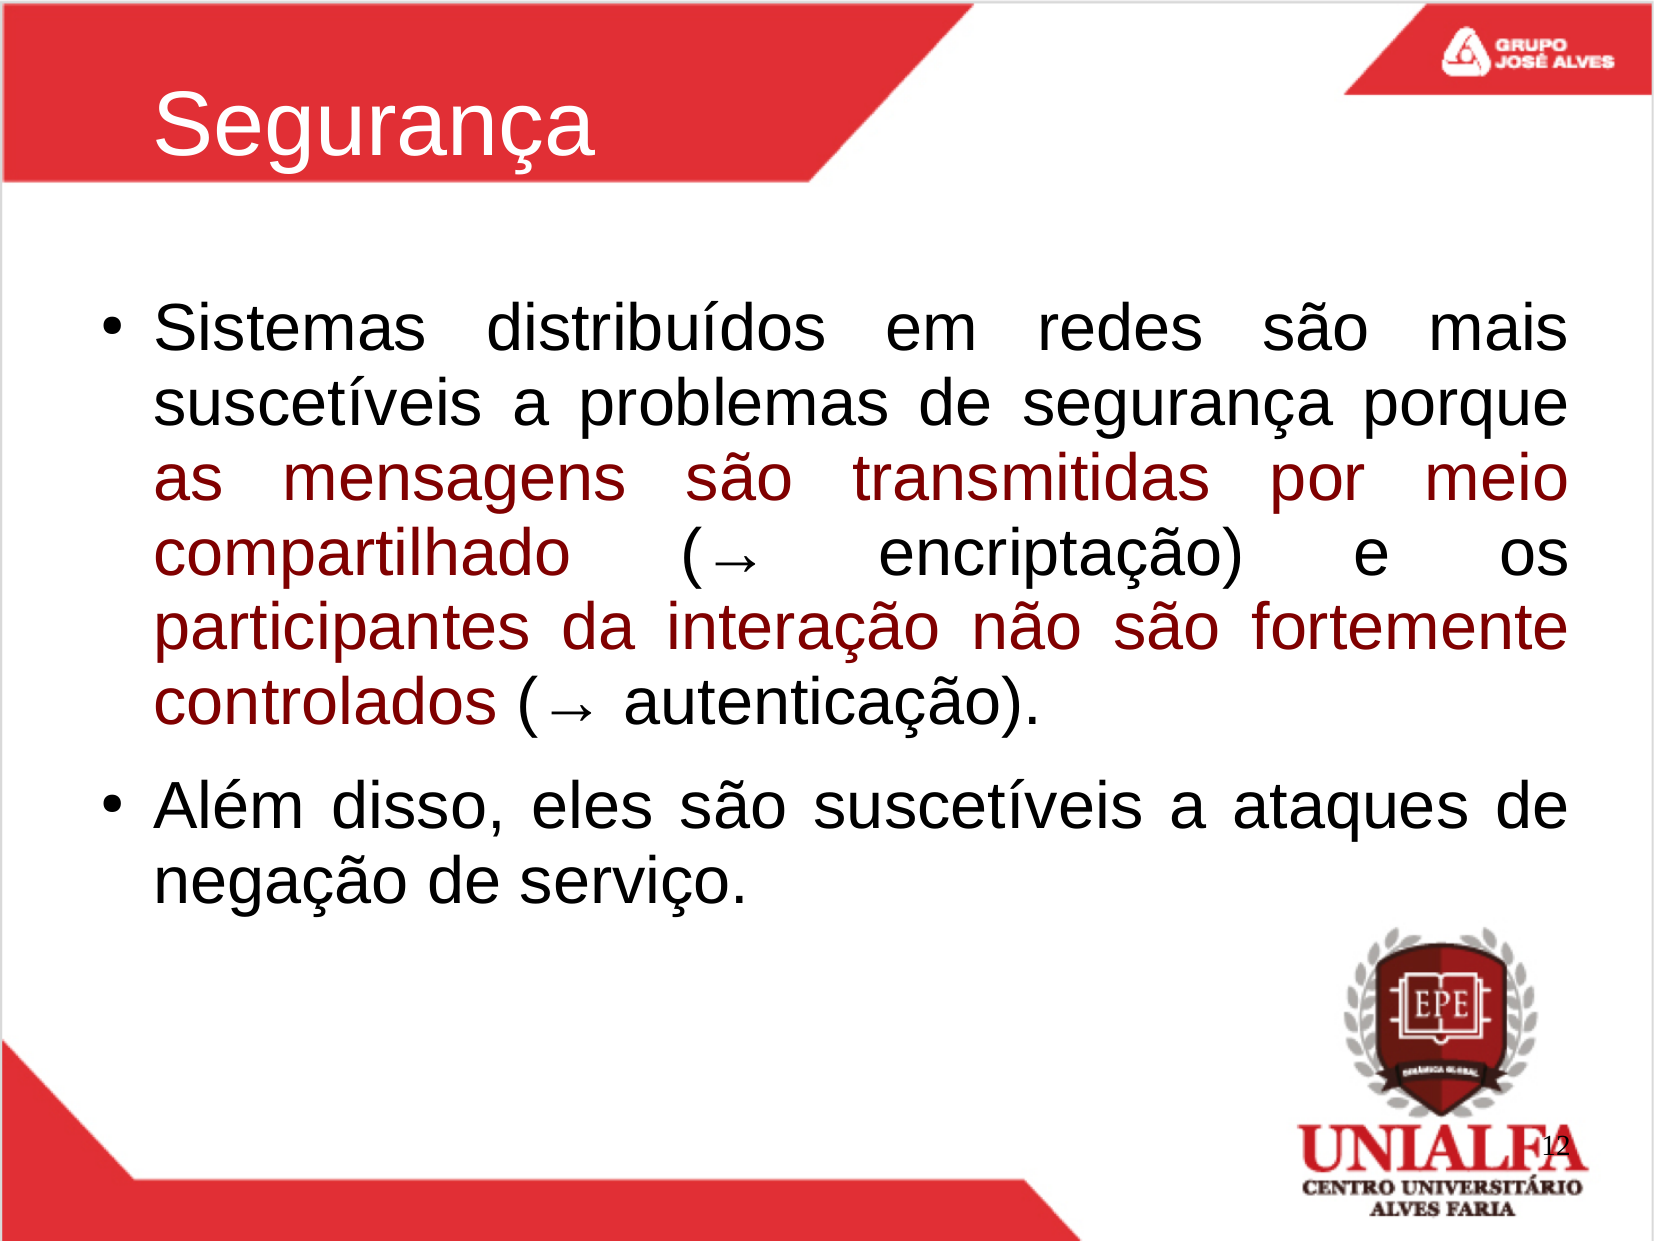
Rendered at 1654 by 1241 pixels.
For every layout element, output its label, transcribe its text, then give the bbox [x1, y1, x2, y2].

list Sistemas distribuídos em redes são mais suscetíveis a problemas de segurança porque as mensagens são transmitidas por meio compartilhado (→ encriptação) e os participantes da interação não são fortemente controlados (→ autenticação). Além disso, eles são suscetíveis a ataques de negação de serviço. [82, 290, 1571, 1010]
picture [0, 0, 1654, 1241]
title Segurança [82, 27, 667, 220]
